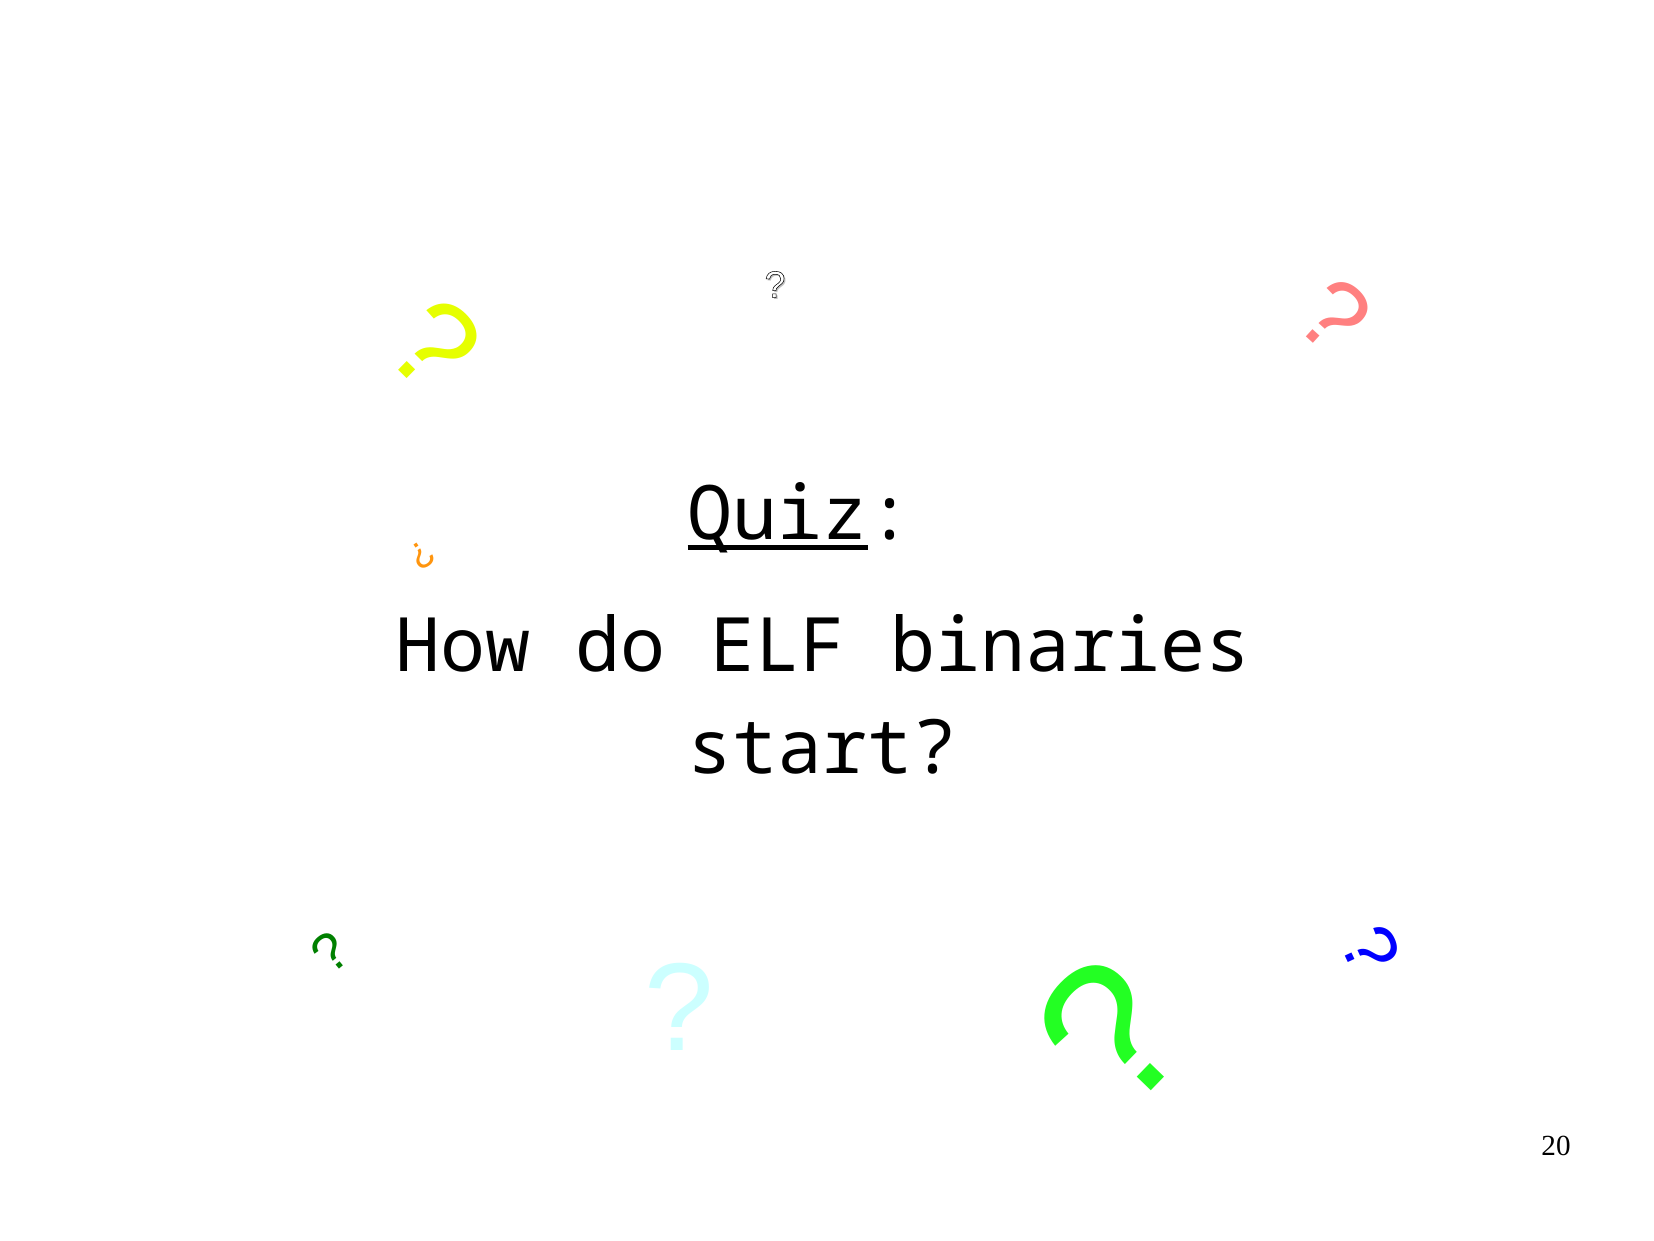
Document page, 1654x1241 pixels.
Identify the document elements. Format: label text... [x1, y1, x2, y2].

text_box ? [1260, 240, 1409, 391]
text_box ? [749, 256, 801, 313]
text_box ? [385, 516, 460, 593]
list Quiz: How do ELF binaries start? [285, 458, 1361, 826]
text_box ? [1310, 896, 1431, 1003]
text_box ? [630, 930, 730, 1085]
text_box ? [282, 904, 378, 1001]
text_box ? [345, 255, 525, 435]
text_box ? [975, 900, 1246, 1168]
